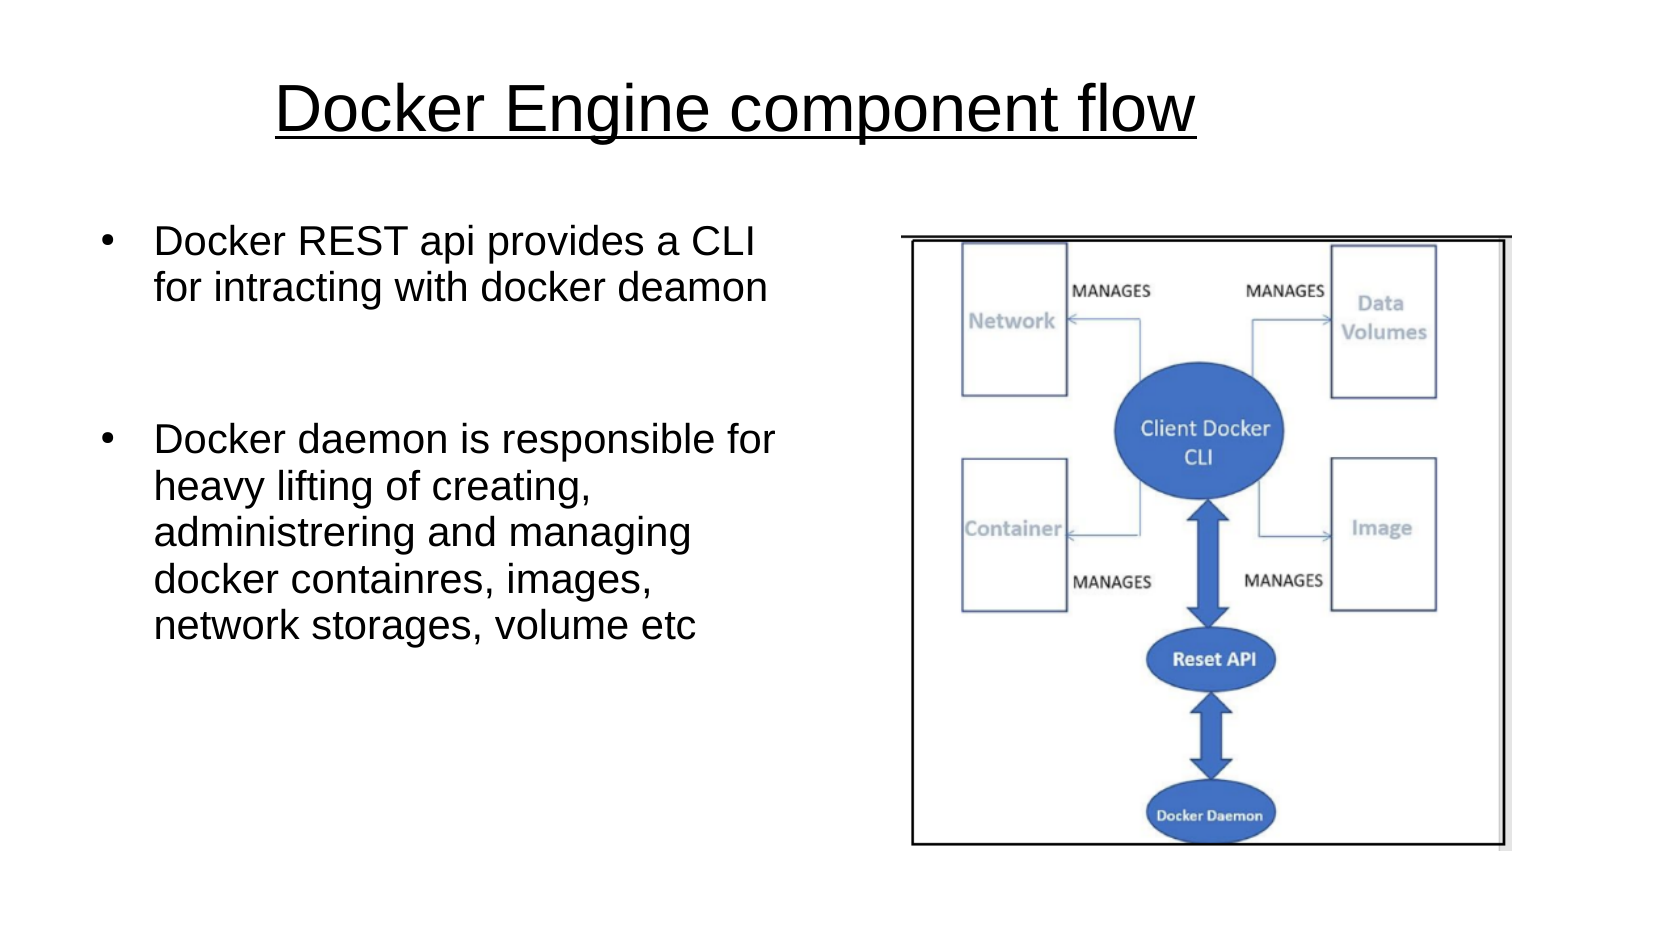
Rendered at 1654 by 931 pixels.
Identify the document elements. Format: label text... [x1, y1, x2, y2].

list Docker REST api provides a CLI for intracting with docker deamon Docker daemon is responsible for heavy lifting of creating, administrering and managing docker containres, images, network storages, volume etc [82, 217, 792, 758]
text_box Docker Engine component flow [259, 63, 1382, 229]
picture [901, 225, 1512, 851]
